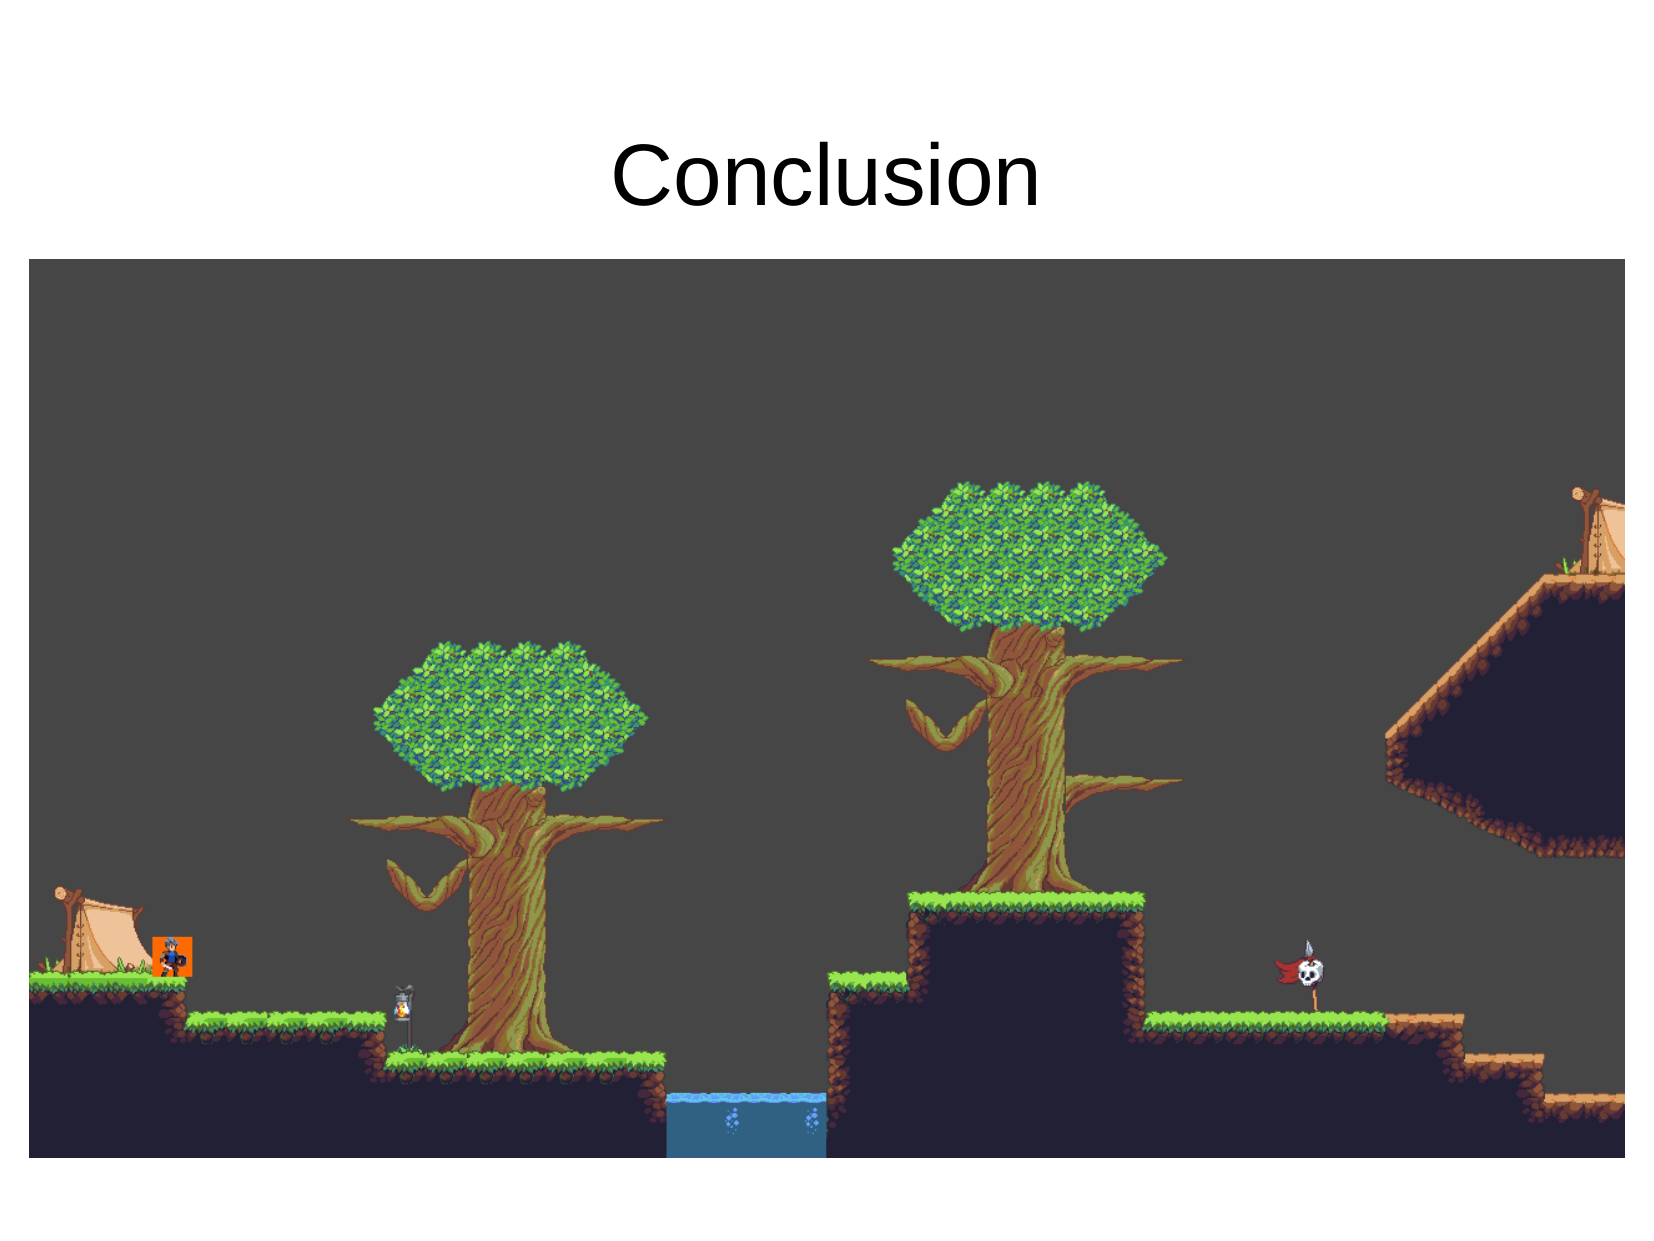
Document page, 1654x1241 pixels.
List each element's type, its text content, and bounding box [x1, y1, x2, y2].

title Conclusion [109, 76, 1545, 259]
picture [29, 259, 1625, 1158]
